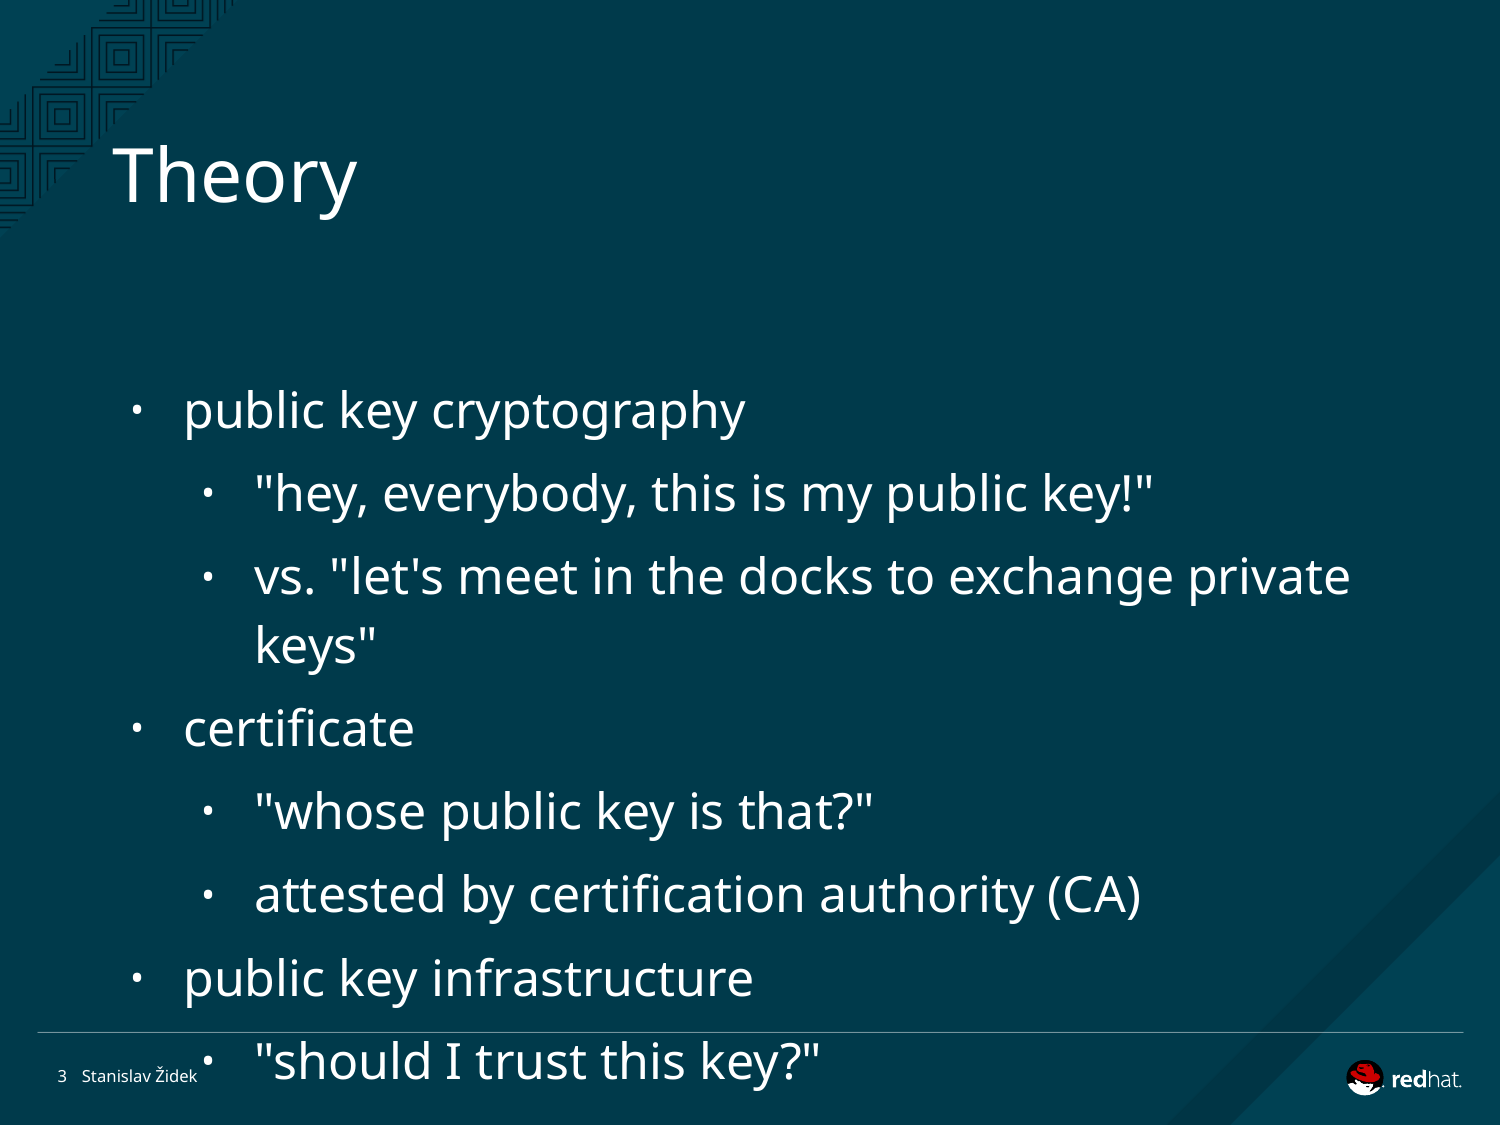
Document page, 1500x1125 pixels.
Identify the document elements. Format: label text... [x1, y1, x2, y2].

title Theory [112, 0, 1388, 225]
list public key cryptography "hey, everybody, this is my public key!" vs. "let's meet in the docks to exchange private keys" certificate "whose public key is that?" attested by certification authority (CA) public key infrastructure "should I trust this key?" [112, 375, 1388, 1028]
